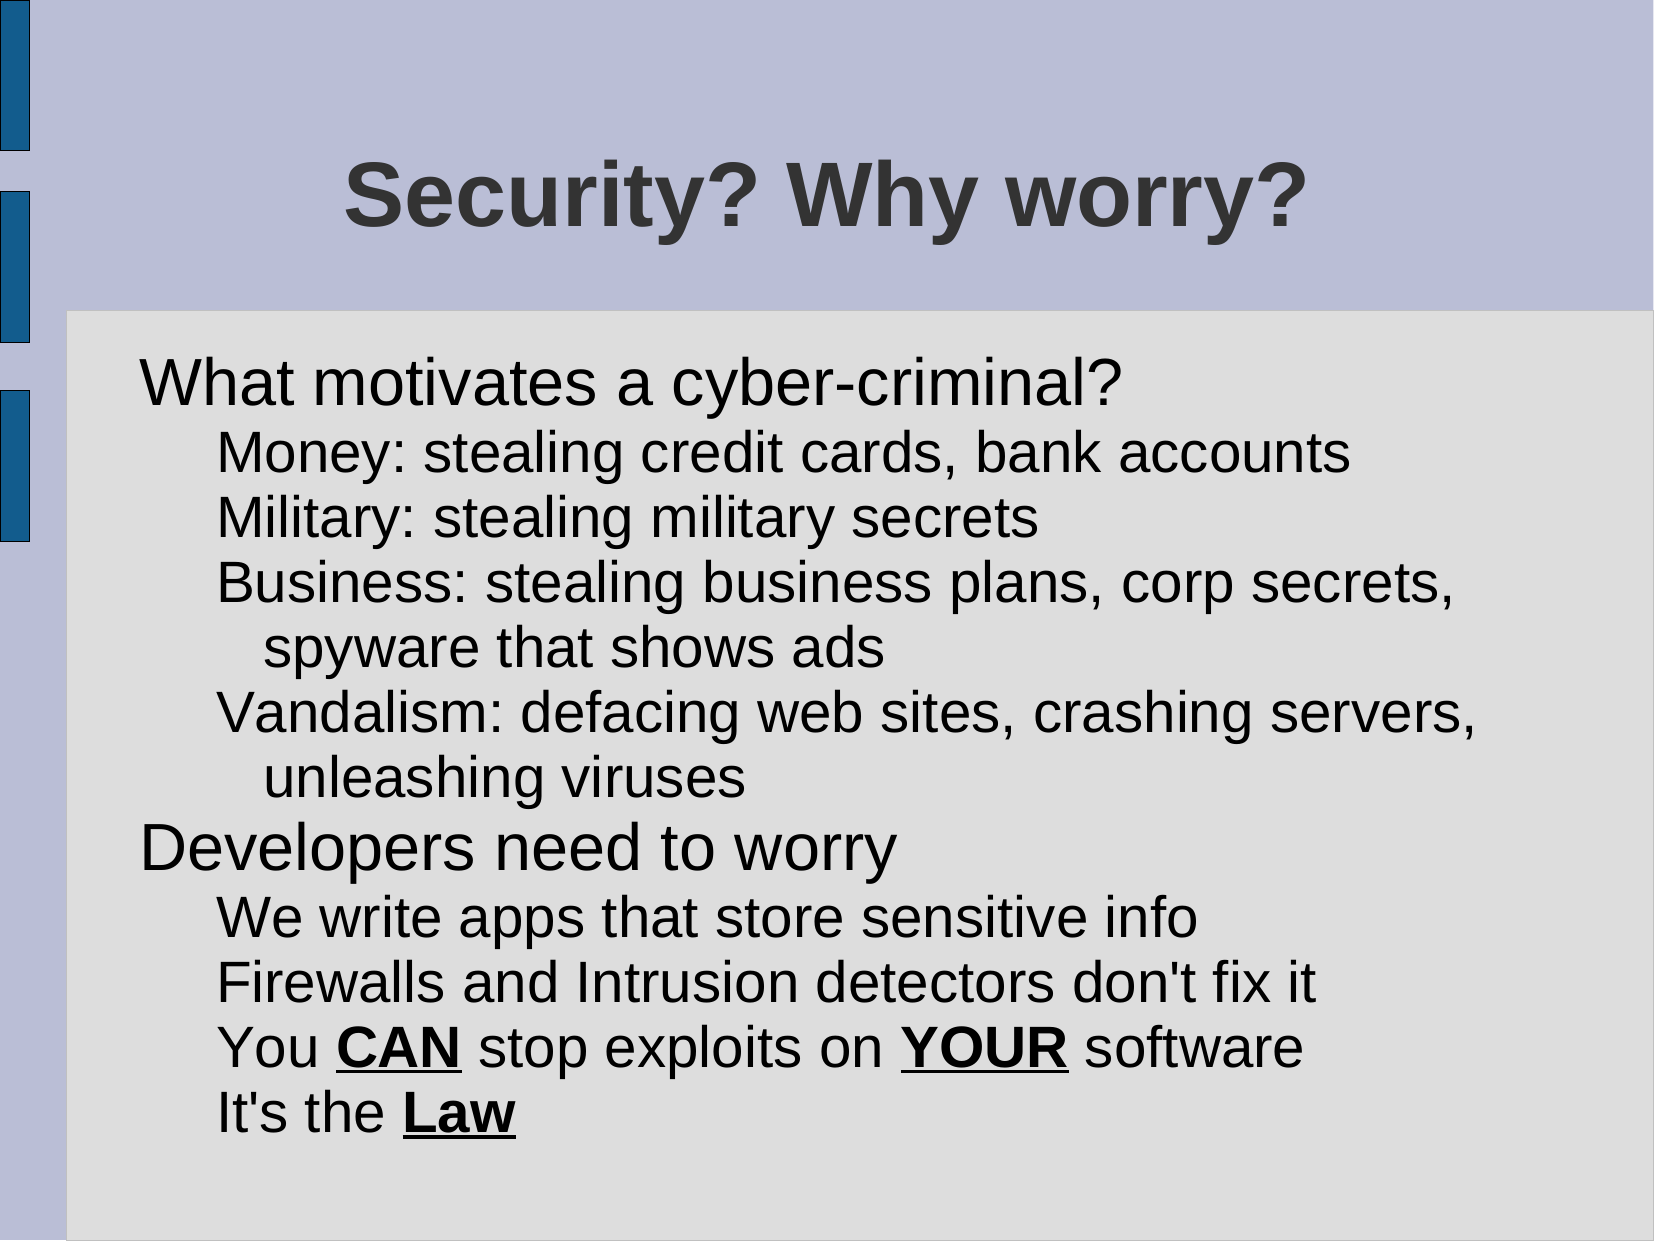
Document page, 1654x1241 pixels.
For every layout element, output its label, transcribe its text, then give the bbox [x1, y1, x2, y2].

list What motivates a cyber-criminal? Money: stealing credit cards, bank accounts Military: stealing military secrets Business: stealing business plans, corp secrets, spyware that shows ads Vandalism: defacing web sites, crashing servers, unleashing viruses Developers need to worry We write apps that store sensitive info Firewalls and Intrusion detectors don't fix it You CAN stop exploits on YOUR software It's the Law [121, 344, 1534, 1146]
title Security? Why worry? [121, 91, 1534, 299]
